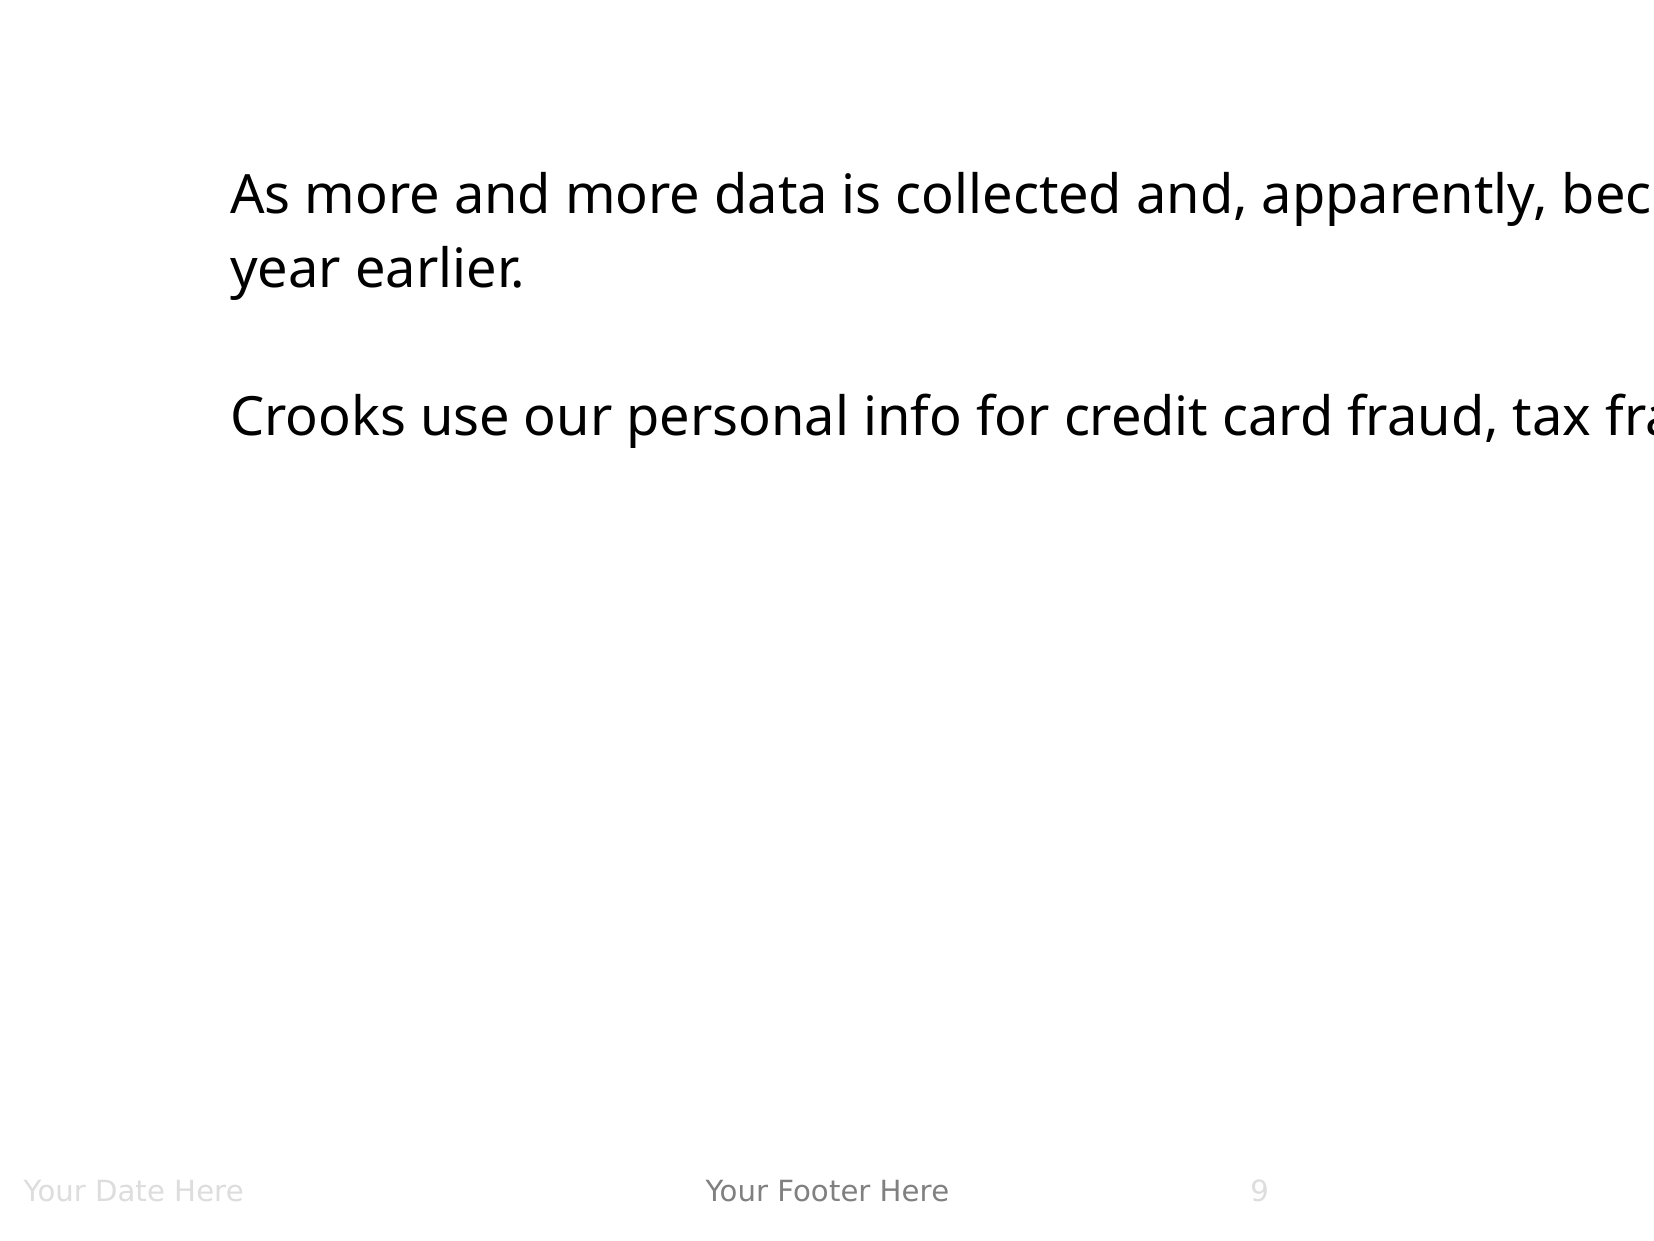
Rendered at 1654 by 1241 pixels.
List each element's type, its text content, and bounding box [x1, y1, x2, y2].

text_box Your Date Here [23, 1172, 409, 1241]
text_box As more and more data is collected and, apparently, becomes more easily accessible, problems arise. Regarding “impersonation/identity theft”, “complaints increased by nearly one-third in 2012—up to 369 million from 279 million a year earlier. Crooks use our personal info for credit card fraud, tax fraud (filing bogus tax returns seeking refunds), and medical fraud (obtaining medical care using someone else’s data.) [215, 147, 1479, 956]
text_box Your Footer Here [565, 1172, 1090, 1241]
text_box [1250, 1172, 1636, 1241]
